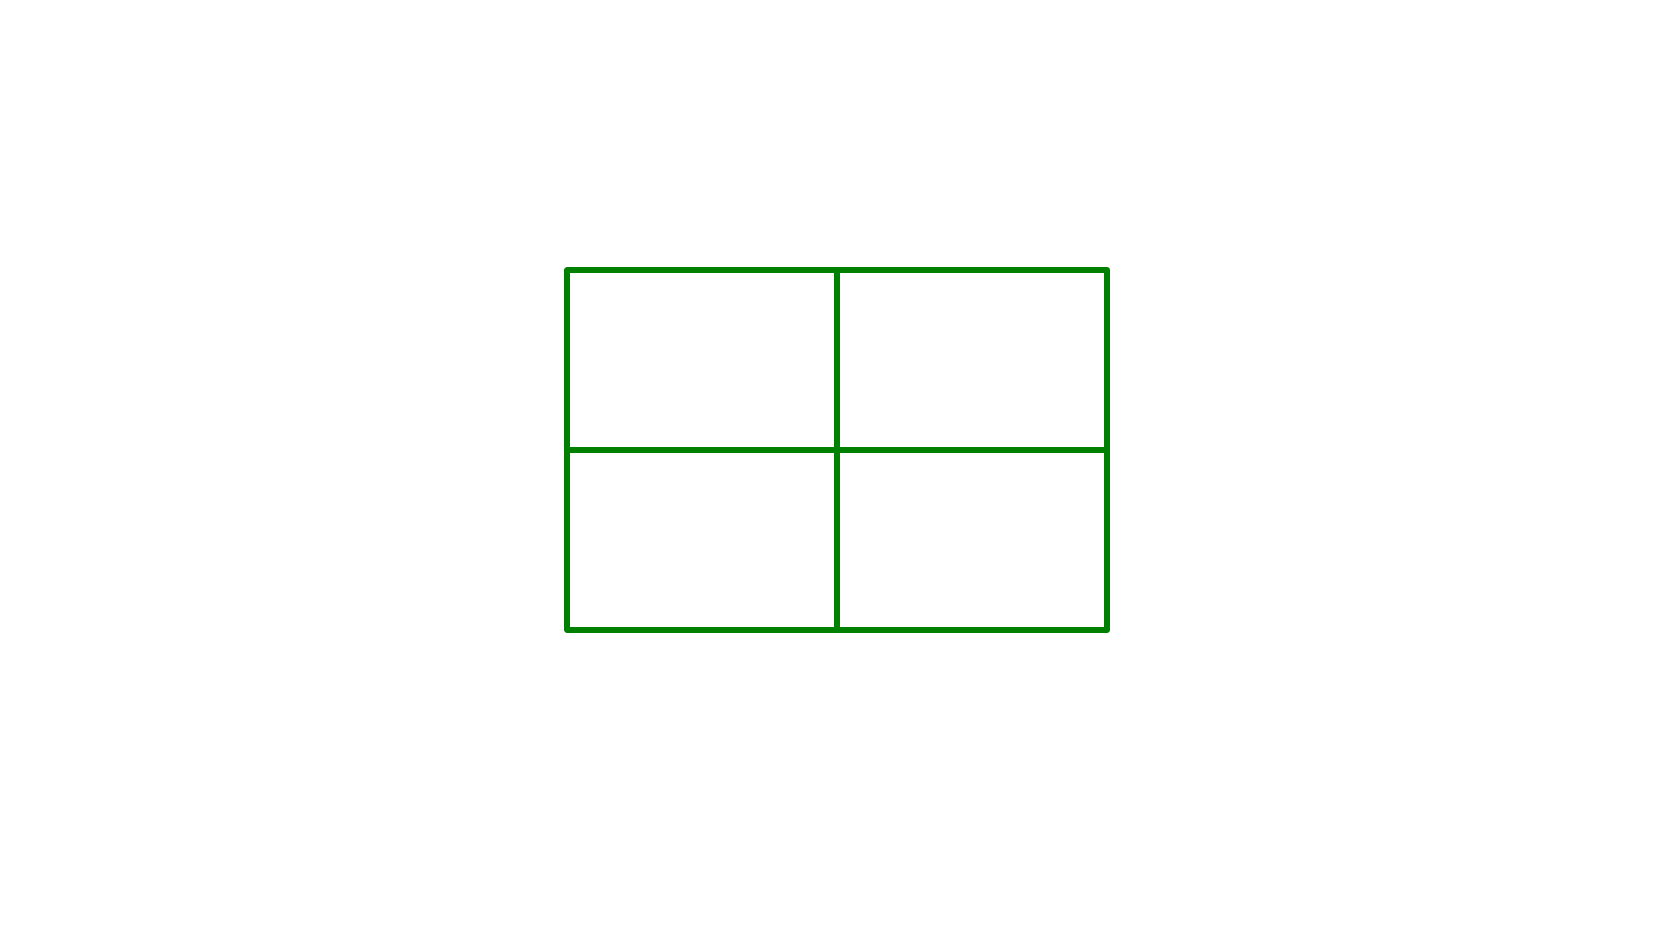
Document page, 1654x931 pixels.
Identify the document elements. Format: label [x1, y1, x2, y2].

text_box [567, 270, 1108, 631]
